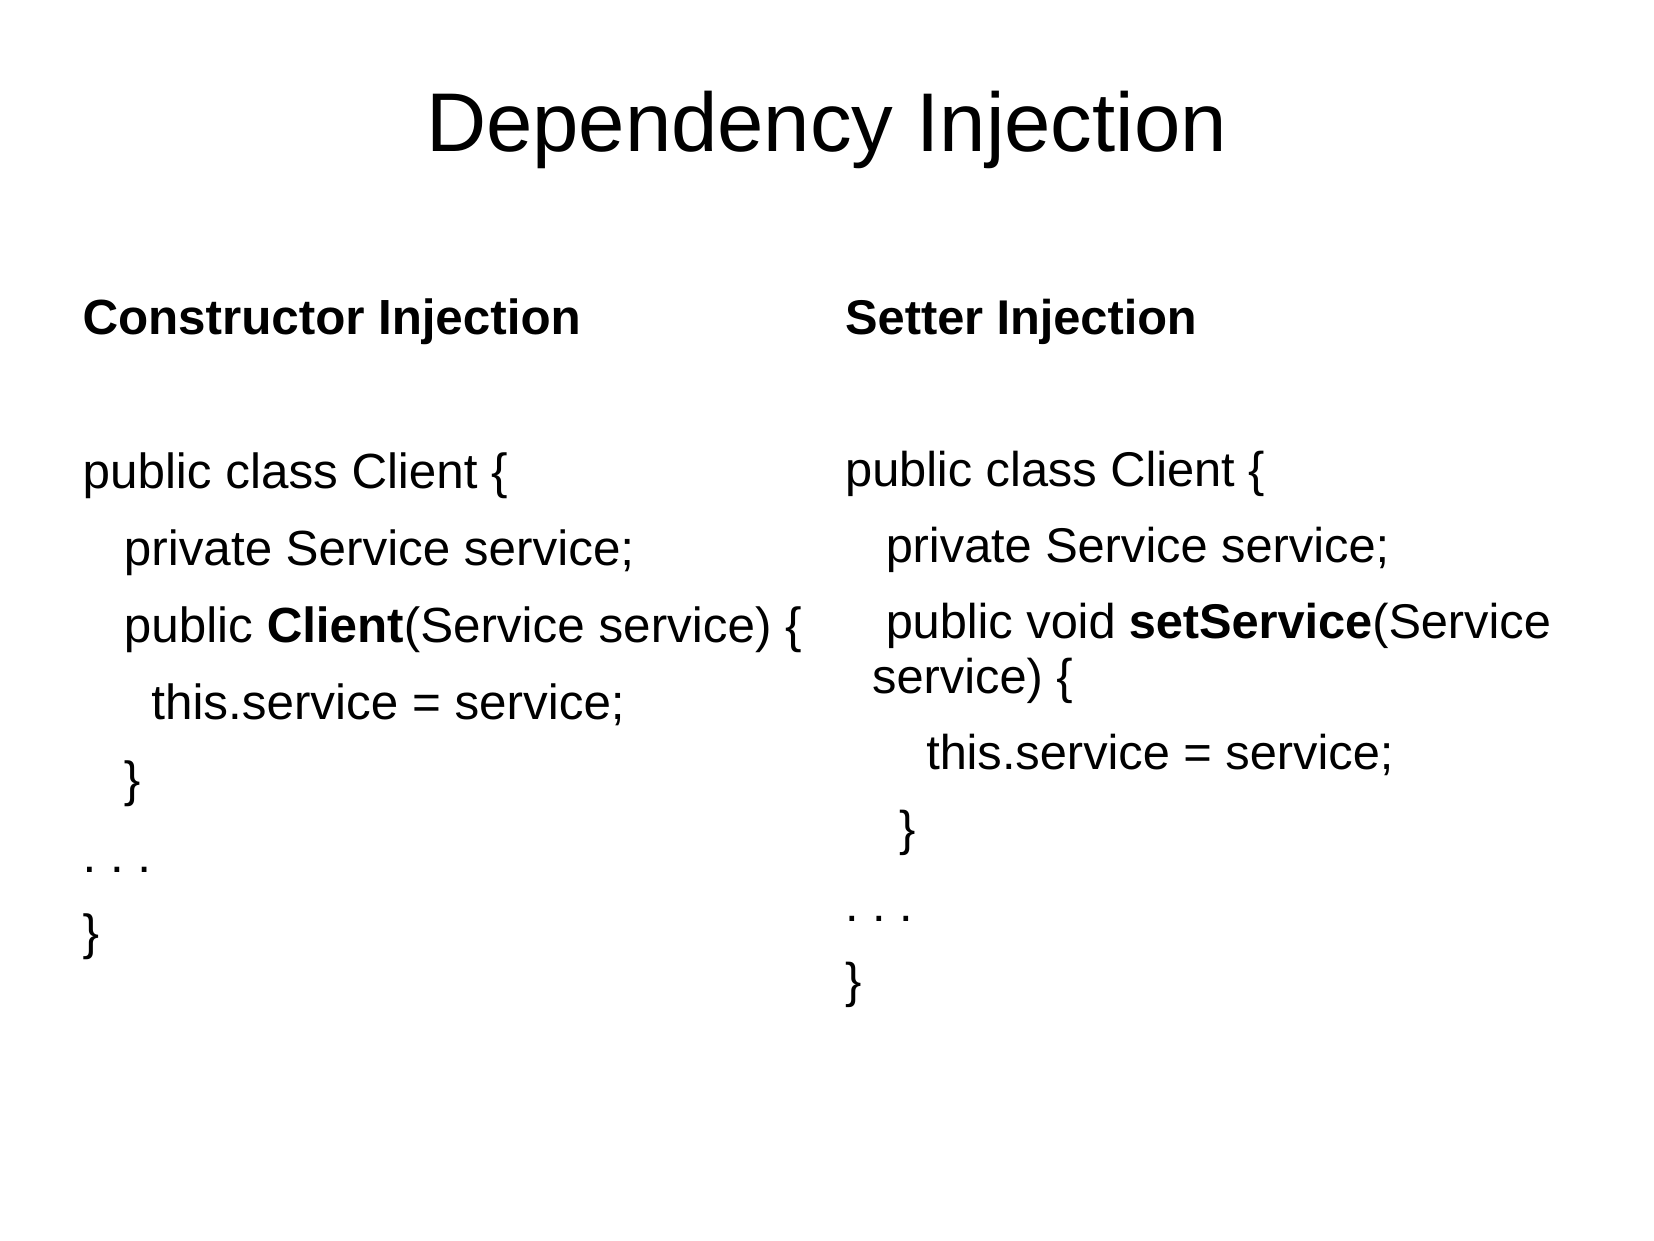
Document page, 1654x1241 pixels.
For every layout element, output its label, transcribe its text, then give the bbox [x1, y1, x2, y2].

title Dependency Injection [82, 49, 1571, 196]
list Constructor Injection public class Client { private Service service; public Client(Service service) { this.service = service; } . . . } [82, 290, 809, 1010]
list Setter Injection public class Client { private Service service; public void setService(Service service) { this.service = service; } . . . } [845, 290, 1572, 1010]
